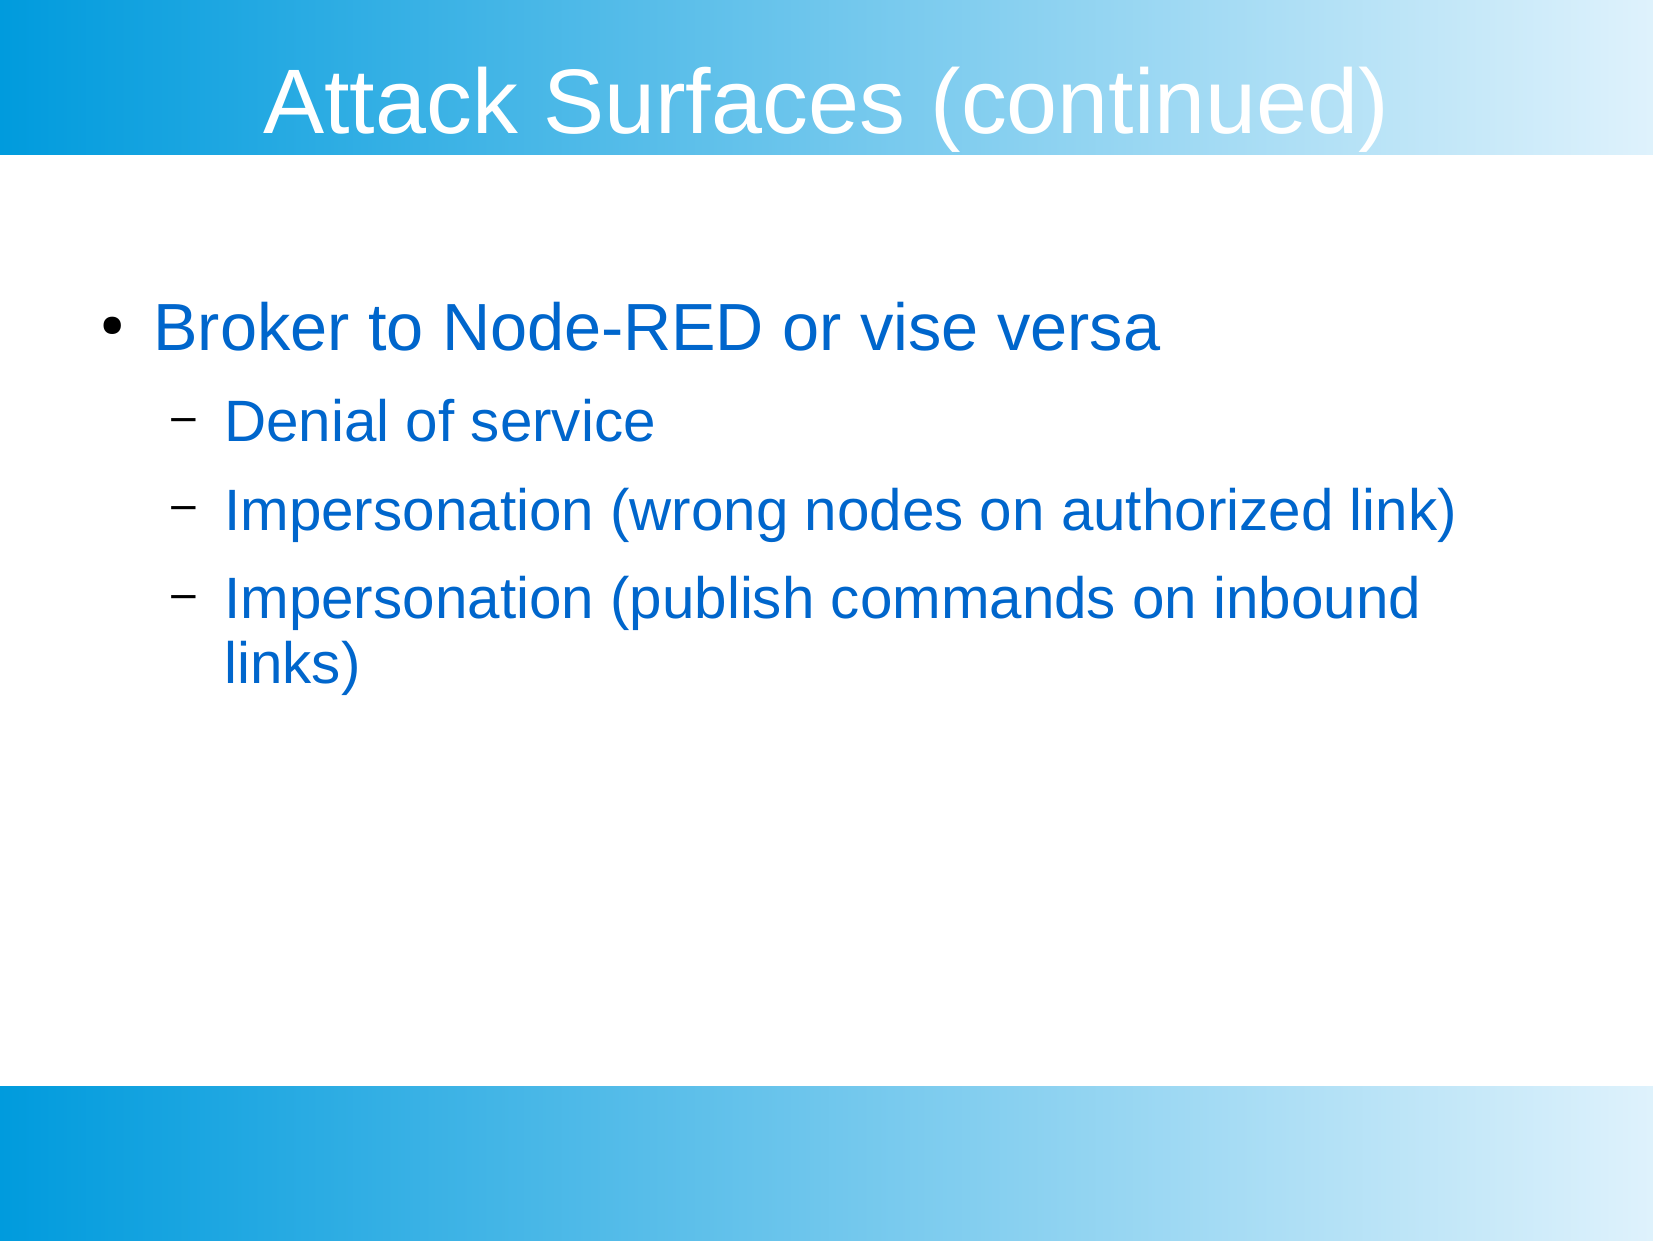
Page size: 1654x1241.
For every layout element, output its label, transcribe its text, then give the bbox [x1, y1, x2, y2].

list Broker to Node-RED or vise versa Denial of service Impersonation (wrong nodes on authorized link) Impersonation (publish commands on inbound links) [82, 290, 1571, 1010]
title Attack Surfaces (continued) [82, 49, 1571, 155]
